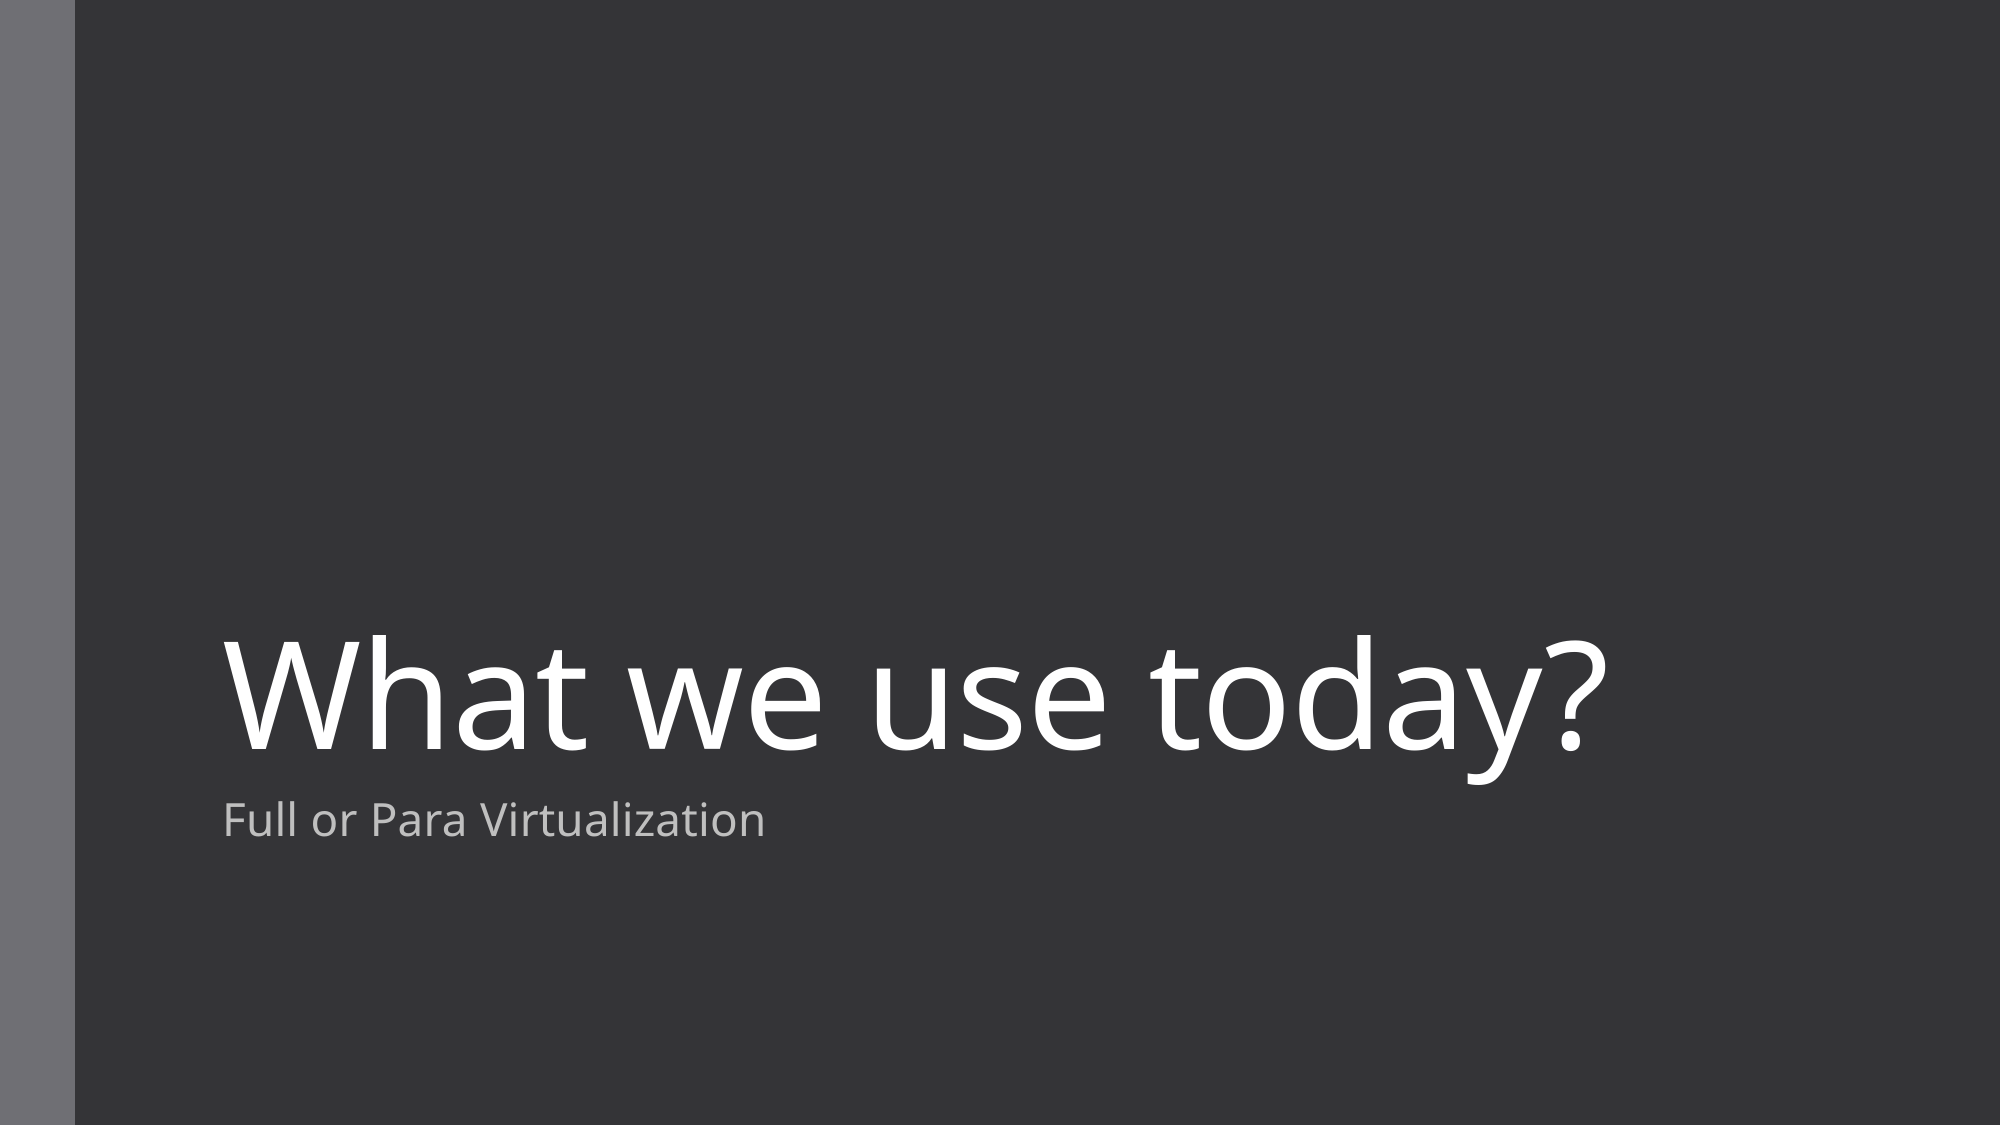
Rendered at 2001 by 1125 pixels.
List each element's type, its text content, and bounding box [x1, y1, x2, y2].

title What we use today? [206, 124, 1752, 787]
subtitle Full or Para Virtualization [206, 787, 1752, 1065]
